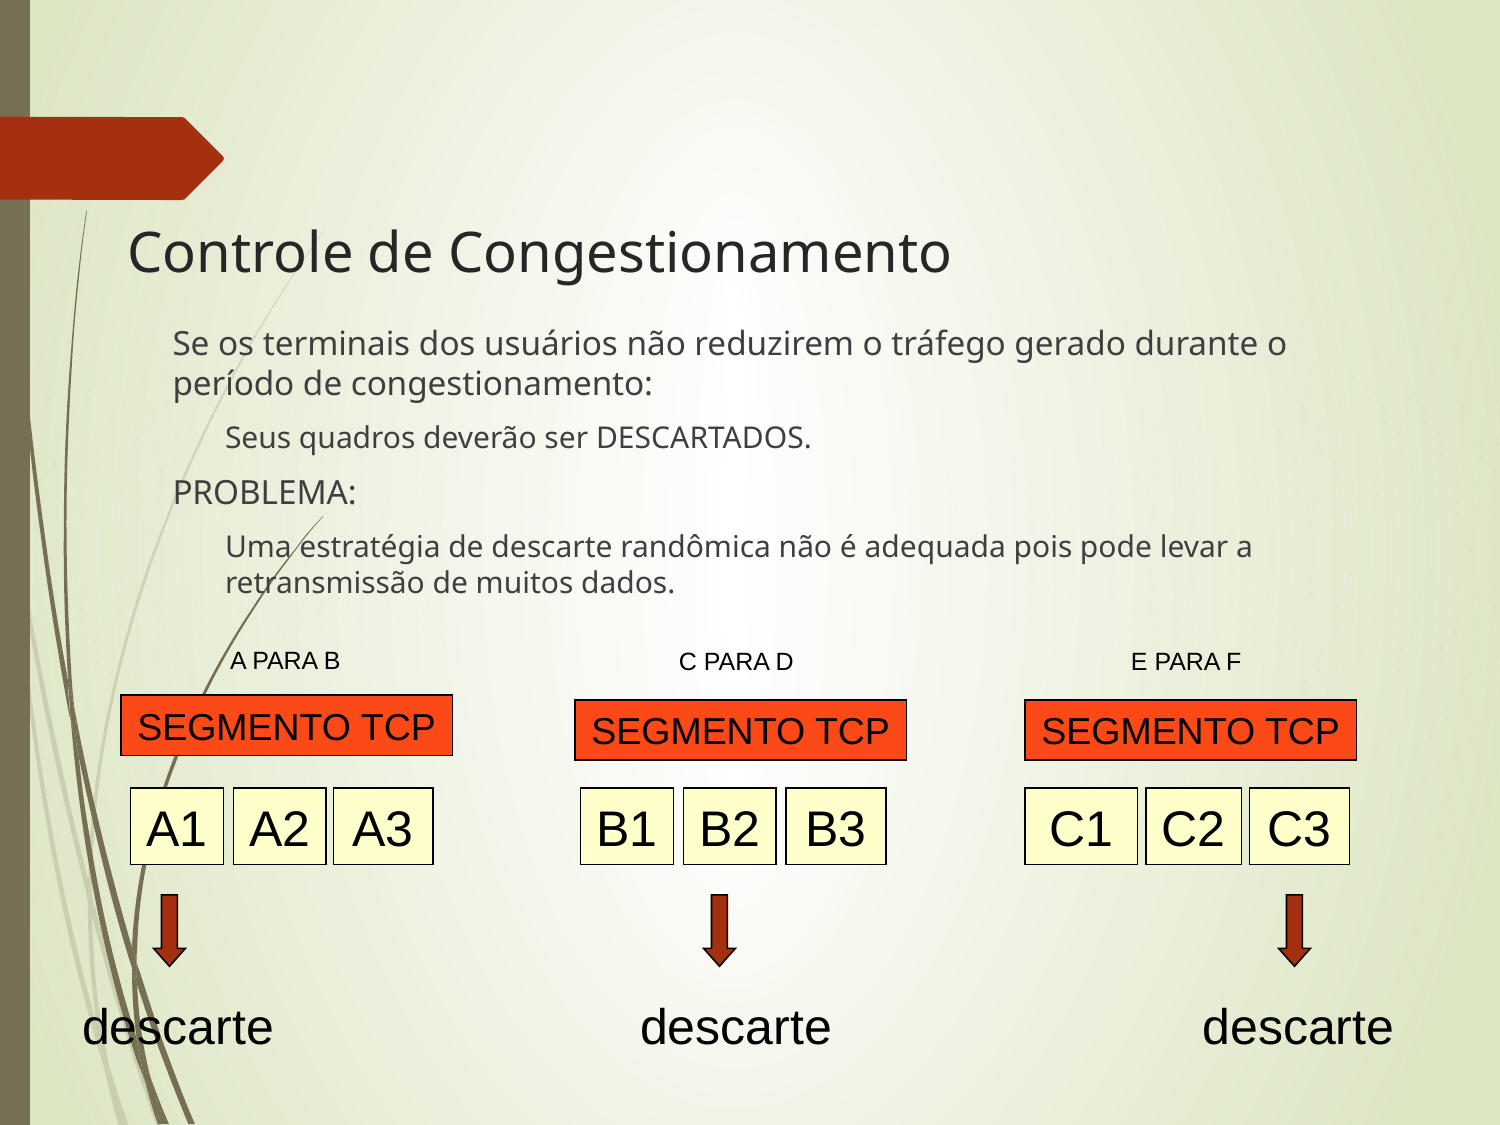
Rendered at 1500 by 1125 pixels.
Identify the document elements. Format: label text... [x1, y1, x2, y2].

text_box B3 [785, 787, 886, 865]
text_box C2 [1145, 787, 1242, 865]
text_box SEGMENTO TCP [574, 699, 907, 760]
text_box SEGMENTO TCP [120, 695, 453, 756]
text_box [153, 894, 186, 967]
text_box C1 [1025, 787, 1138, 865]
text_box B2 [683, 787, 777, 865]
text_box descarte [1187, 986, 1410, 1062]
text_box E PARA F [1114, 638, 1259, 684]
text_box C PARA D [662, 638, 811, 684]
text_box A1 [130, 787, 224, 865]
text_box A2 [233, 787, 327, 865]
title Controle de Congestionamento [112, 208, 1387, 291]
text_box descarte [624, 986, 848, 1062]
text_box SEGMENTO TCP [1024, 699, 1357, 760]
text_box B1 [580, 787, 674, 865]
list Se os terminais dos usuários não reduzirem o tráfego gerado durante o período de congestionamento: Seus quadros deverão ser DESCARTADOS. PROBLEMA: Uma estratégia de descarte randômica não é adequada pois pode levar a retransmissão de muitos dados. [112, 314, 1387, 610]
text_box C3 [1249, 787, 1350, 865]
text_box A PARA B [212, 637, 358, 683]
text_box descarte [67, 986, 290, 1062]
text_box [703, 894, 736, 967]
text_box [1278, 894, 1311, 967]
text_box A3 [333, 787, 434, 865]
